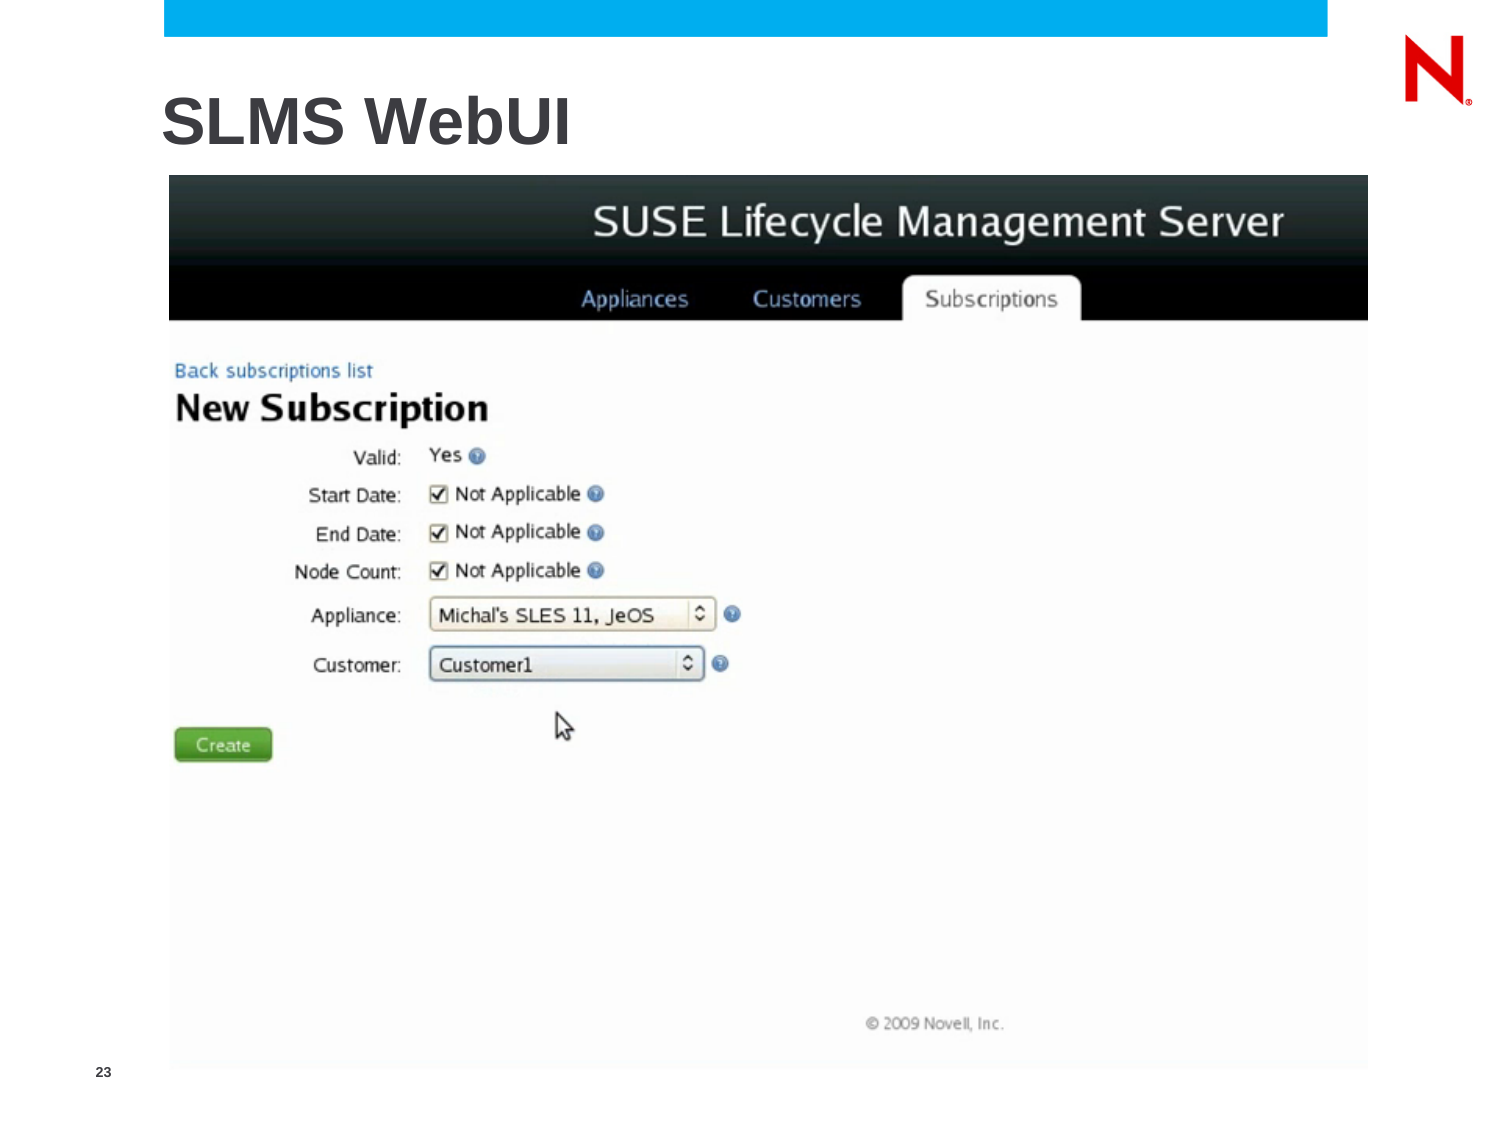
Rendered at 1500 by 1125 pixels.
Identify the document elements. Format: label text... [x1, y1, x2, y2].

picture [169, 175, 1368, 1070]
picture [1403, 32, 1473, 107]
title SLMS WebUI [161, 41, 1383, 205]
